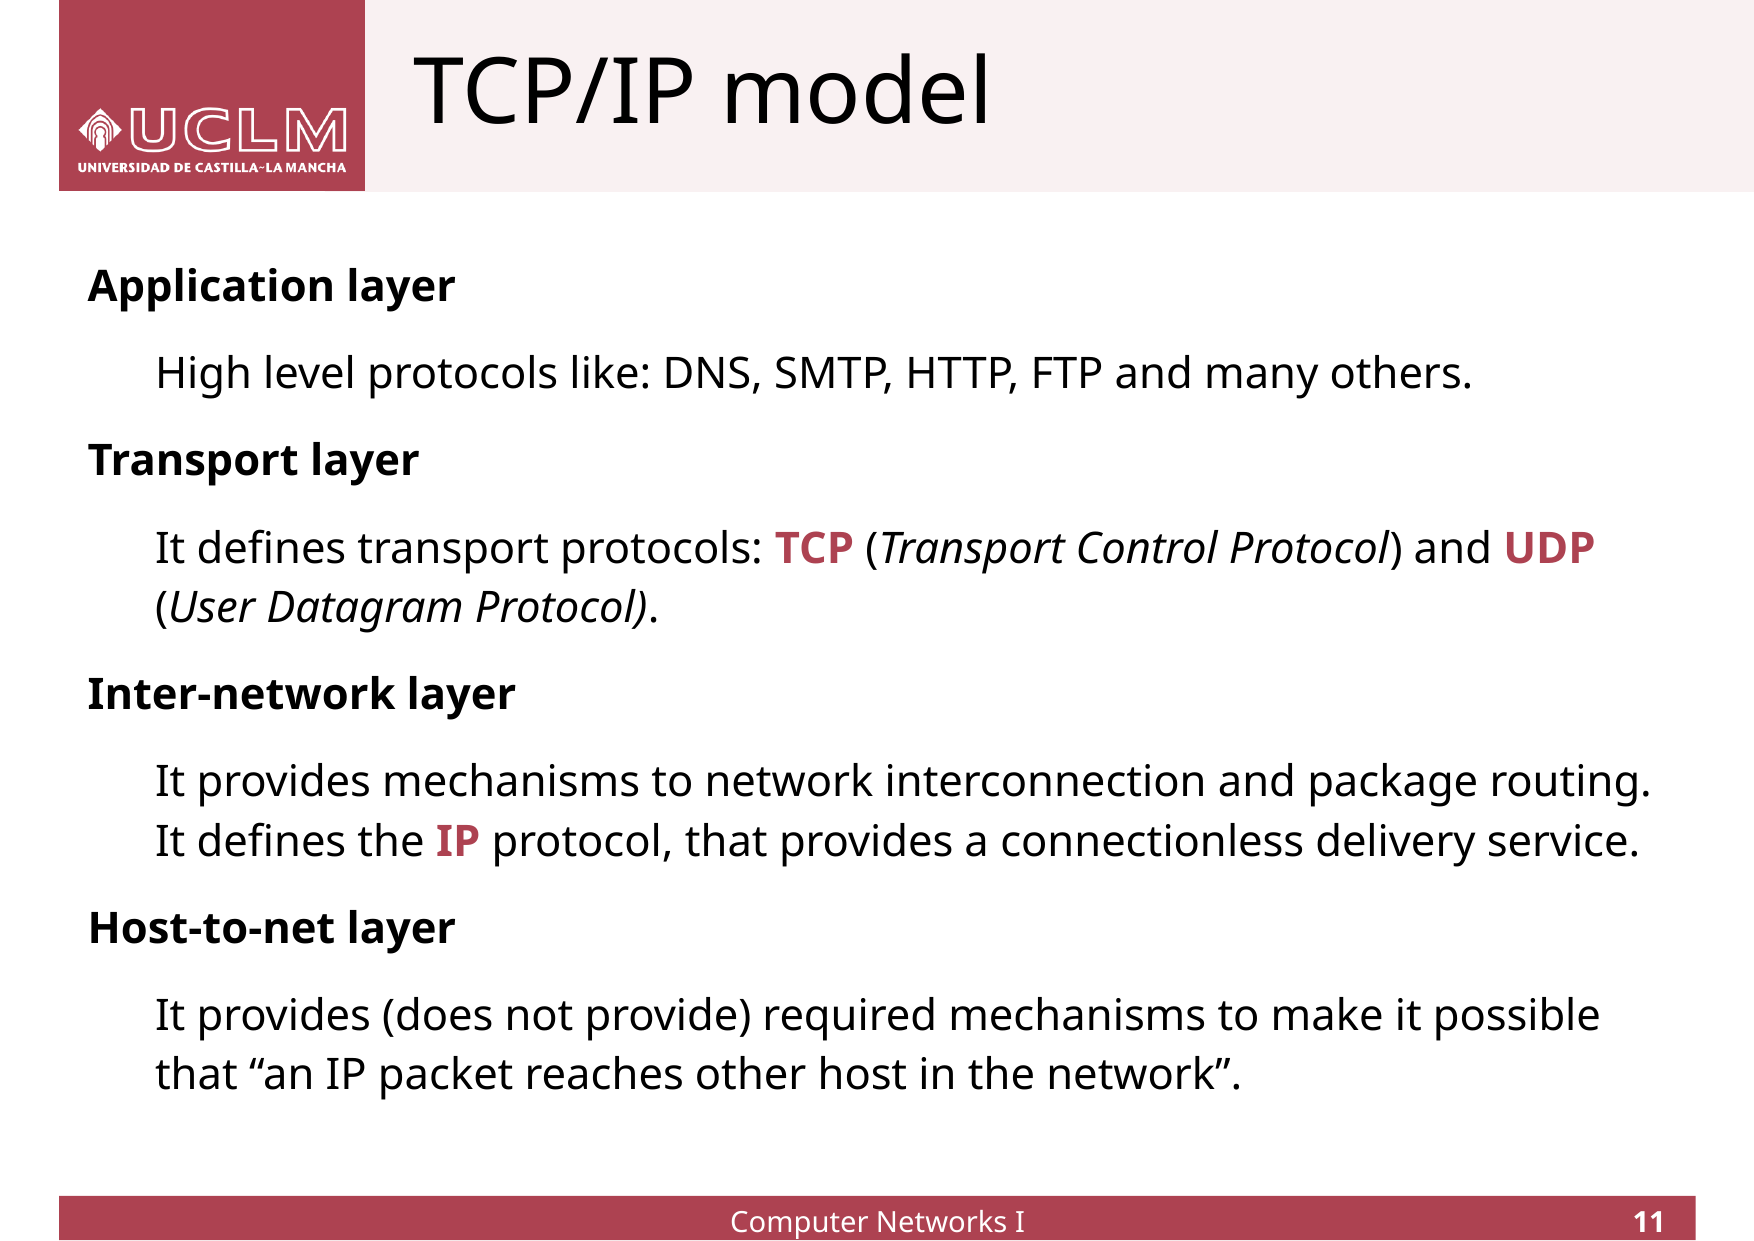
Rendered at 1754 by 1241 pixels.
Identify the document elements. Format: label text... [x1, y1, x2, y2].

list Application layer High level protocols like: DNS, SMTP, HTTP, FTP and many others. Transport layer It defines transport protocols: TCP (Transport Control Protocol) and UDP (User Datagram Protocol). Inter-network layer It provides mechanisms to network interconnection and package routing. It defines the IP protocol, that provides a connectionless delivery service. Host-to-net layer It provides (does not provide) required mechanisms to make it possible that “an IP packet reaches other host in the network”. [87, 254, 1661, 1159]
title TCP/IP model [413, 0, 1667, 198]
picture [59, 0, 365, 191]
